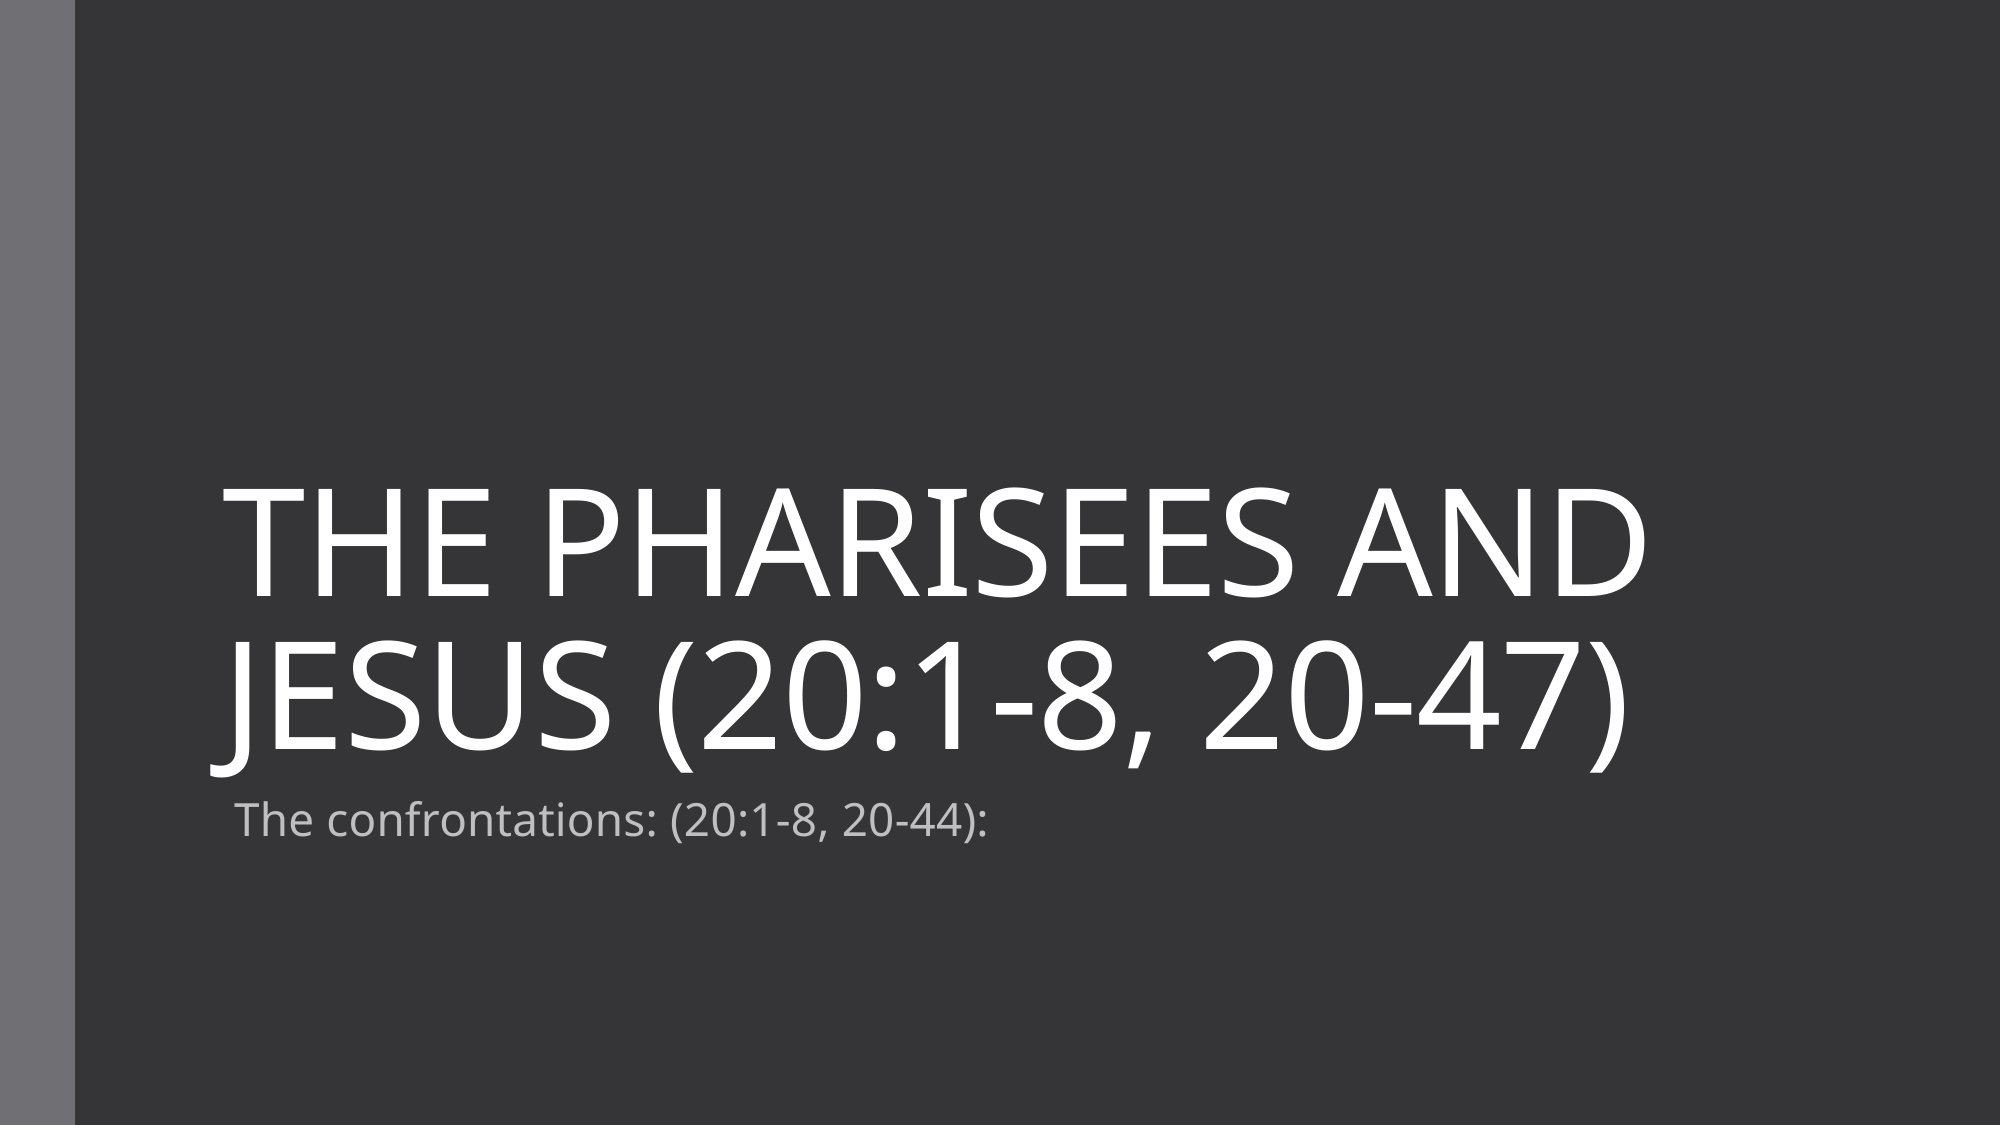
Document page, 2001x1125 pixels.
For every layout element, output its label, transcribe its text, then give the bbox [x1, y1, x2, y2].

title THE PHARISEES AND JESUS (20:1-8, 20-47) [206, 124, 1752, 787]
subtitle The confrontations: (20:1-8, 20-44): [206, 787, 1752, 1066]
